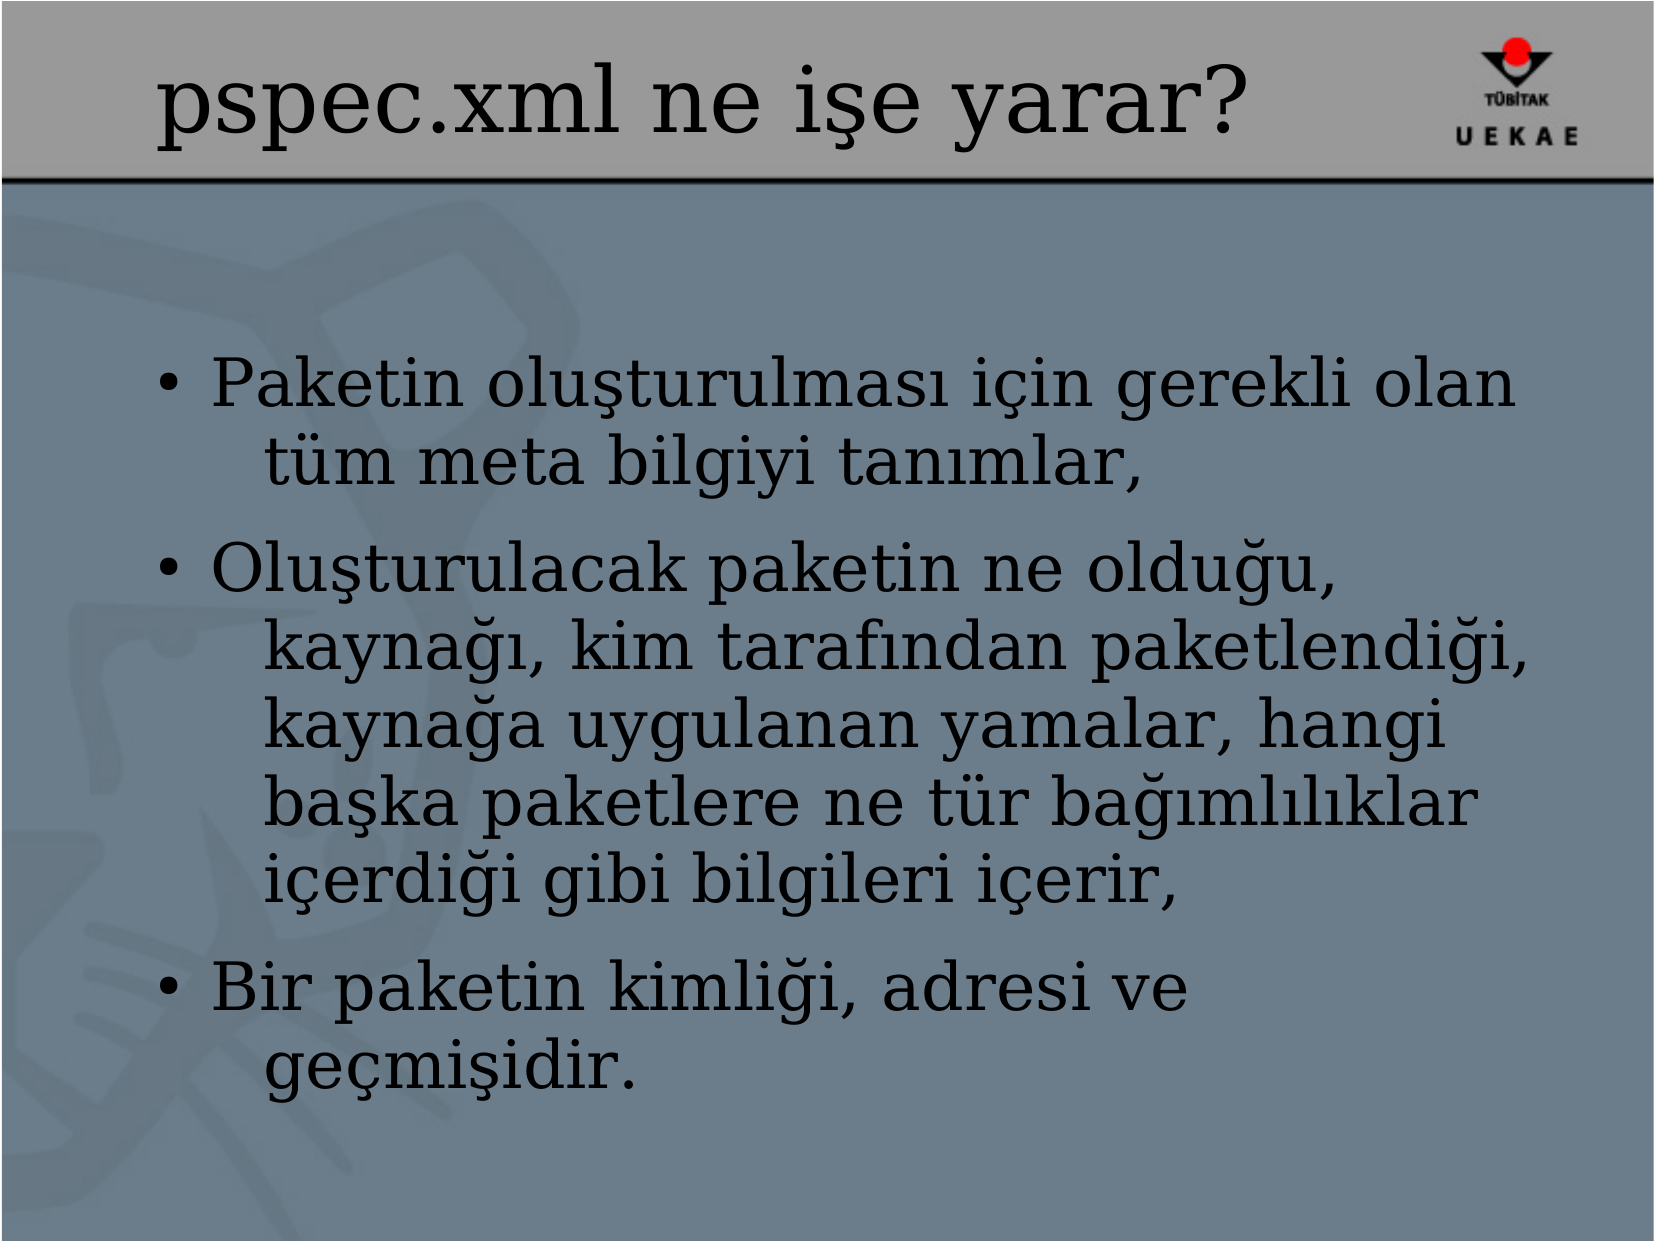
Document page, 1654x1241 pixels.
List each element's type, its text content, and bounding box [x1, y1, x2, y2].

picture [1, 1, 1654, 1241]
list Paketin oluşturulması için gerekli olan tüm meta bilgiyi tanımlar, Oluşturulacak paketin ne olduğu, kaynağı, kim tarafından paketlendiği, kaynağa uygulanan yamalar, hangi başka paketlere ne tür bağımlılıklar içerdiği gibi bilgileri içerir, Bir paketin kimliği, adresi ve geçmişidir. [121, 344, 1534, 1127]
title pspec.xml ne işe yarar? [0, 0, 1410, 204]
